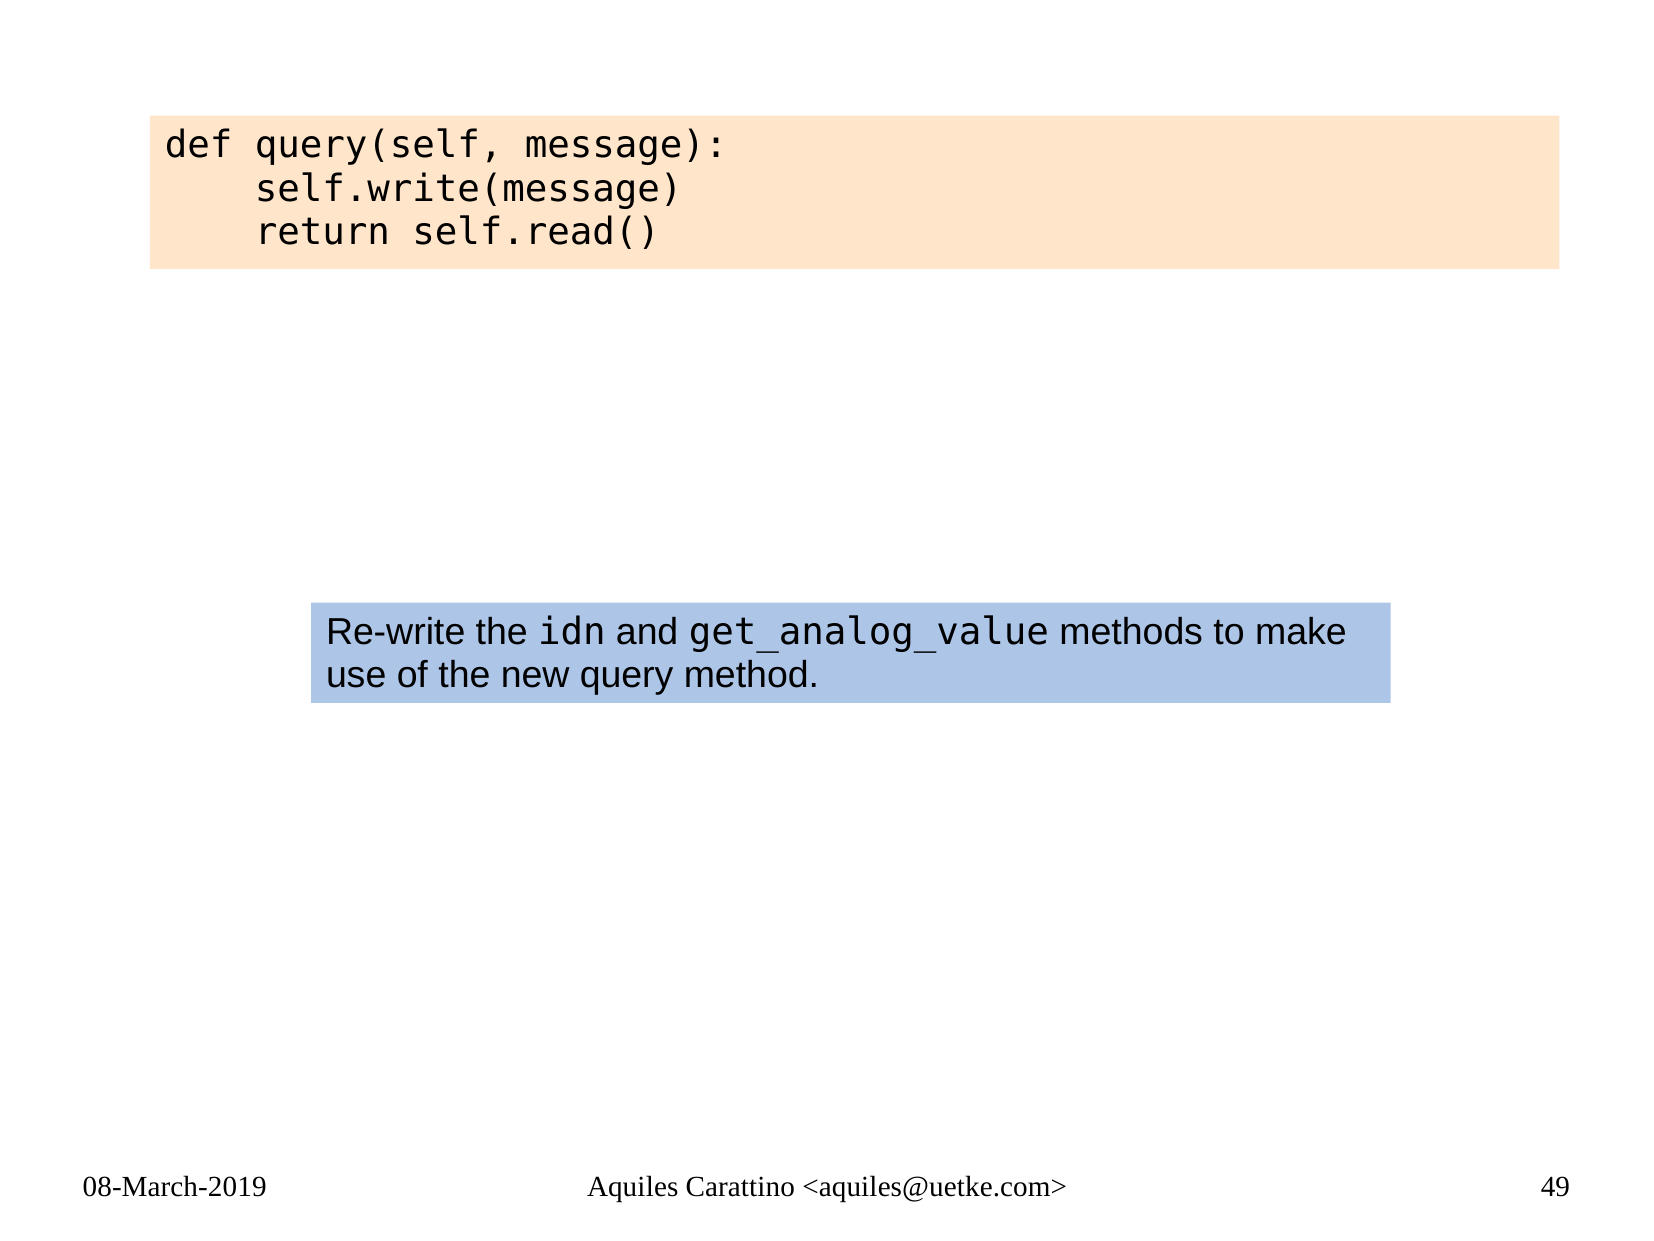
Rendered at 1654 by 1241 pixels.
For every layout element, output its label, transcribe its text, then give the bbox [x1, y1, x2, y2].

text_box def query(self, message): self.write(message) return self.read() [149, 115, 1560, 269]
text_box Re-write the idn and get_analog_value methods to make use of the new query method. [311, 602, 1391, 703]
